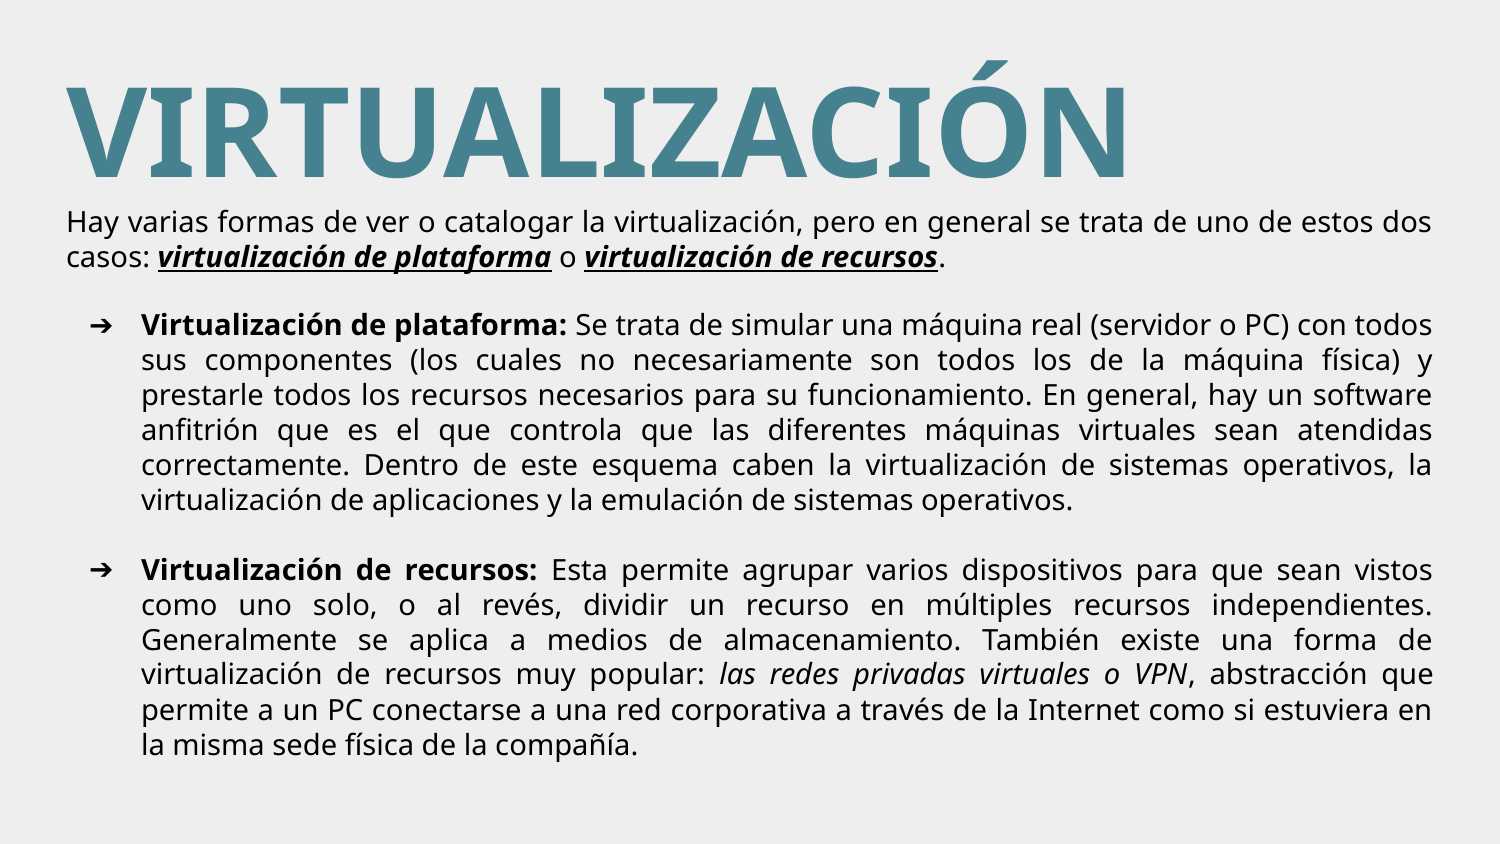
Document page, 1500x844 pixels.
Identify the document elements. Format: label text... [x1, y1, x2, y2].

title VIRTUALIZACIÓN [51, 37, 1449, 170]
list Hay varias formas de ver o catalogar la virtualización, pero en general se trata de uno de estos dos casos: virtualización de plataforma o virtualización de recursos. Virtualización de plataforma: Se trata de simular una máquina real (servidor o PC) con todos sus componentes (los cuales no necesariamente son todos los de la máquina física) y prestarle todos los recursos necesarios para su funcionamiento. En general, hay un software anfitrión que es el que controla que las diferentes máquinas virtuales sean atendidas correctamente. Dentro de este esquema caben la virtualización de sistemas operativos, la virtualización de aplicaciones y la emulación de sistemas operativos. Virtualización de recursos: Esta permite agrupar varios dispositivos para que sean vistos como uno solo, o al revés, dividir un recurso en múltiples recursos independientes. Generalmente se aplica a medios de almacenamiento. También existe una forma de virtualización de recursos muy popular: las redes privadas virtuales o VPN, abstracción que permite a un PC conectarse a una red corporativa a través de la Internet como si estuviera en la misma sede física de la compañía. [51, 188, 1449, 824]
